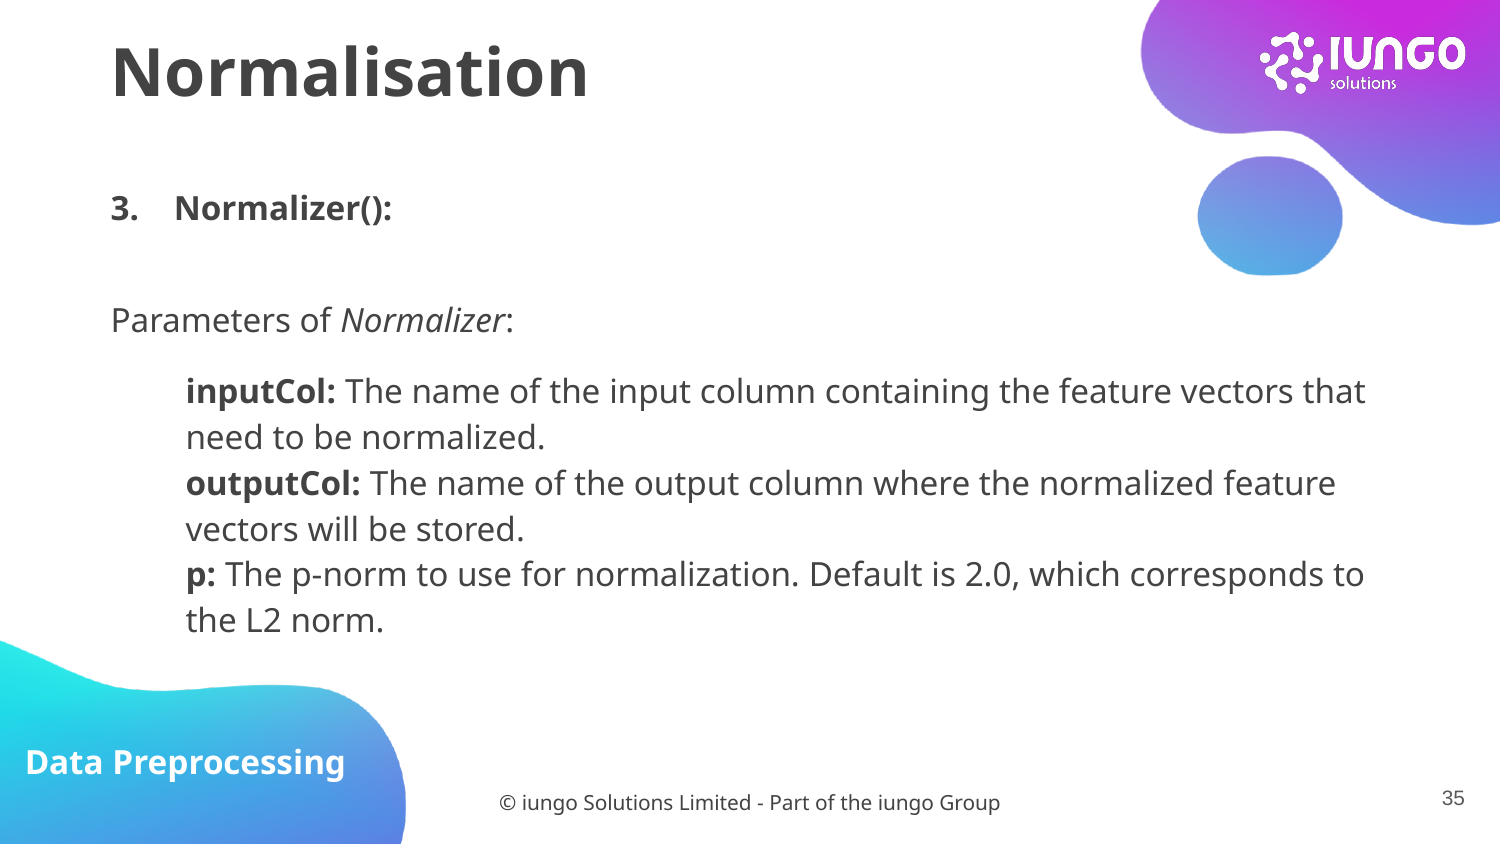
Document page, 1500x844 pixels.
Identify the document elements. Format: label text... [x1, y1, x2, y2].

picture [0, 0, 1500, 844]
list Parameters of Normalizer: inputCol: The name of the input column containing the feature vectors that need to be normalized. outputCol: The name of the output column where the normalized feature vectors will be stored. p: The p-norm to use for normalization. Default is 2.0, which corresponds to the L2 norm. [95, 278, 1390, 665]
subtitle Data Preprocessing [9, 719, 411, 844]
slide_number <number> [1389, 764, 1480, 830]
list 3. Normalizer(): [95, 165, 422, 251]
title Normalisation [95, 30, 924, 125]
